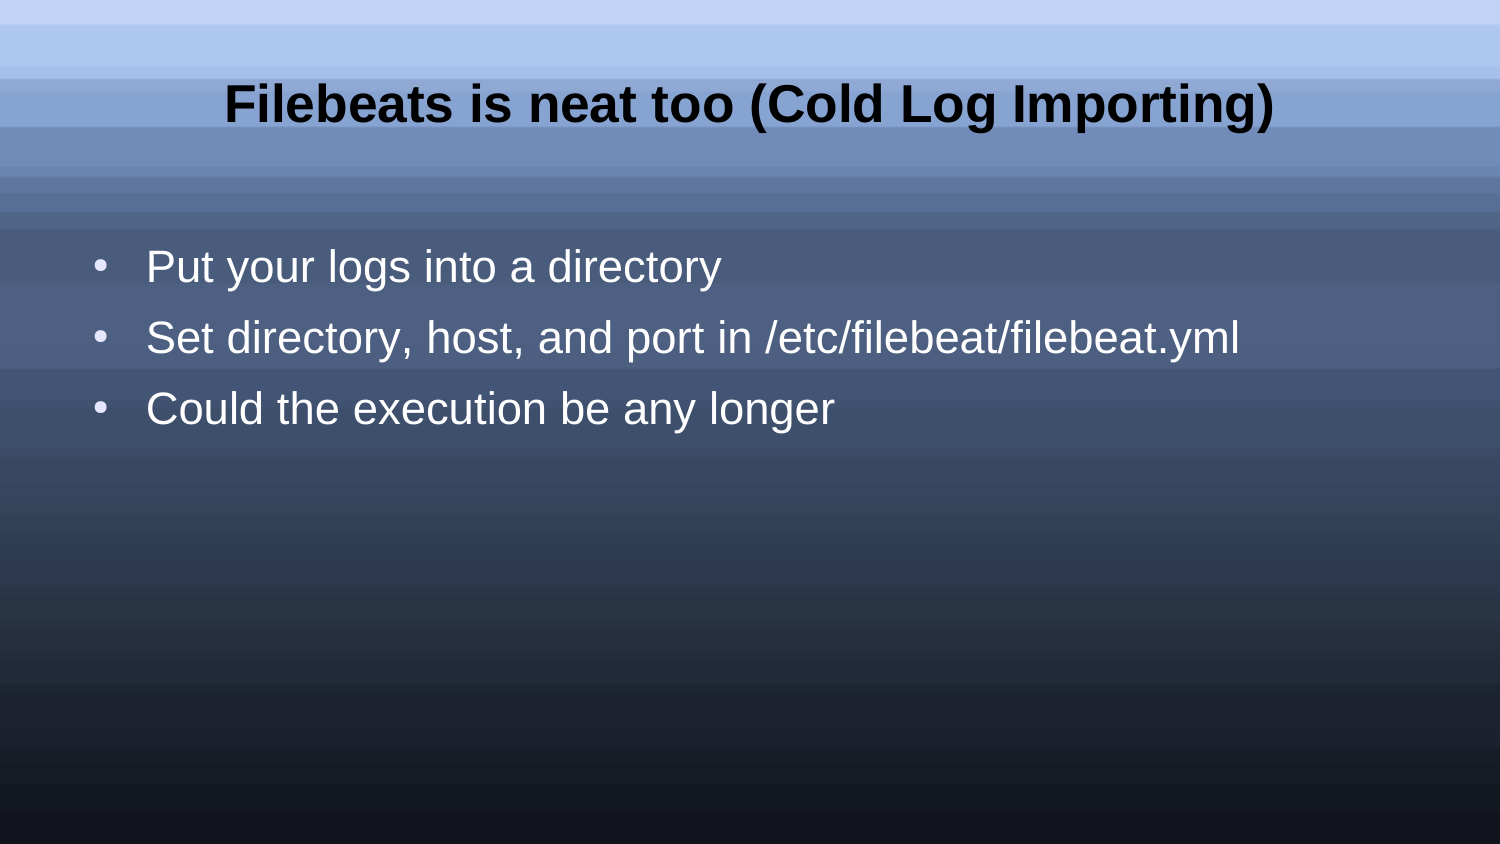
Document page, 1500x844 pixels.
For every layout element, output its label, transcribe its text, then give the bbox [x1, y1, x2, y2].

list Put your logs into a directory Set directory, host, and port in /etc/filebeat/filebeat.yml Could the execution be any longer [75, 241, 1425, 755]
title Filebeats is neat too (Cold Log Importing) [75, 33, 1425, 175]
picture [0, 0, 1500, 844]
